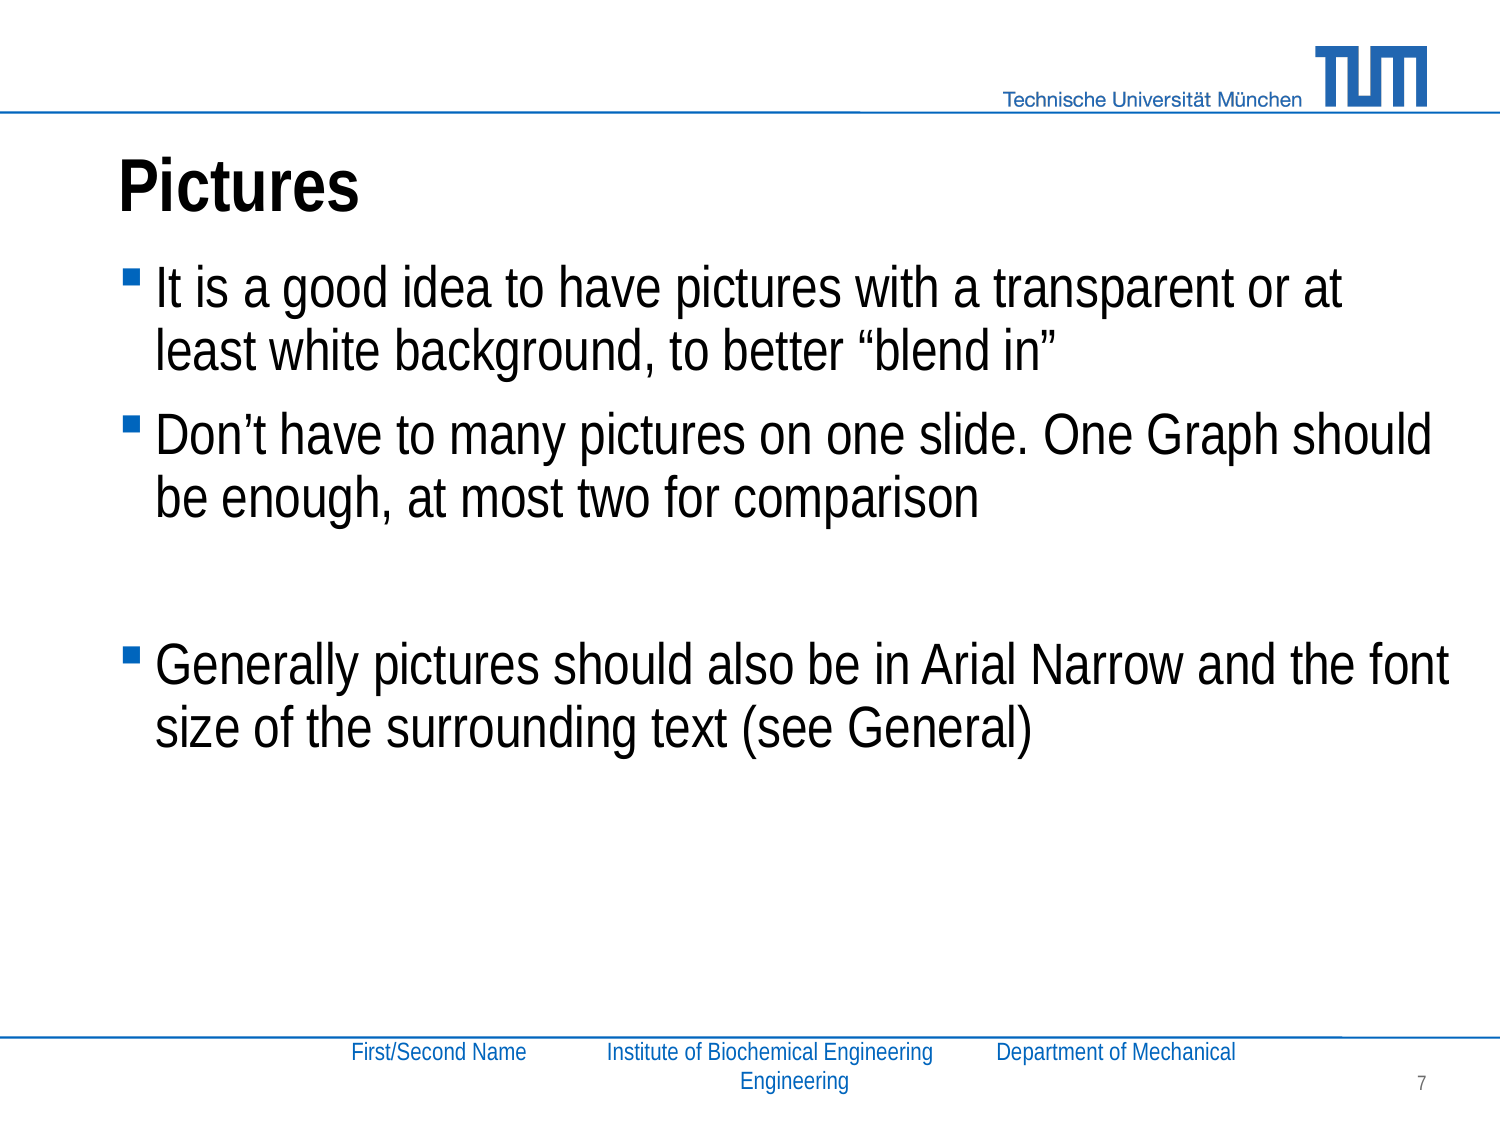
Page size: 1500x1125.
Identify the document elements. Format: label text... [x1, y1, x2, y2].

picture [1003, 46, 1427, 107]
footer First/Second Name Institute of Biochemical Engineering Department of Mechanical Engineering [278, 1042, 1312, 1103]
list It is a good idea to have pictures with a transparent or at least white background, to better “blend in” Don’t have to many pictures on one slide. One Graph should be enough, at most two for comparison Generally pictures should also be in Arial Narrow and the font size of the surrounding text (see General) [103, 249, 1473, 1014]
slide_number <number> [1340, 1042, 1427, 1103]
title Pictures [103, 114, 1397, 235]
